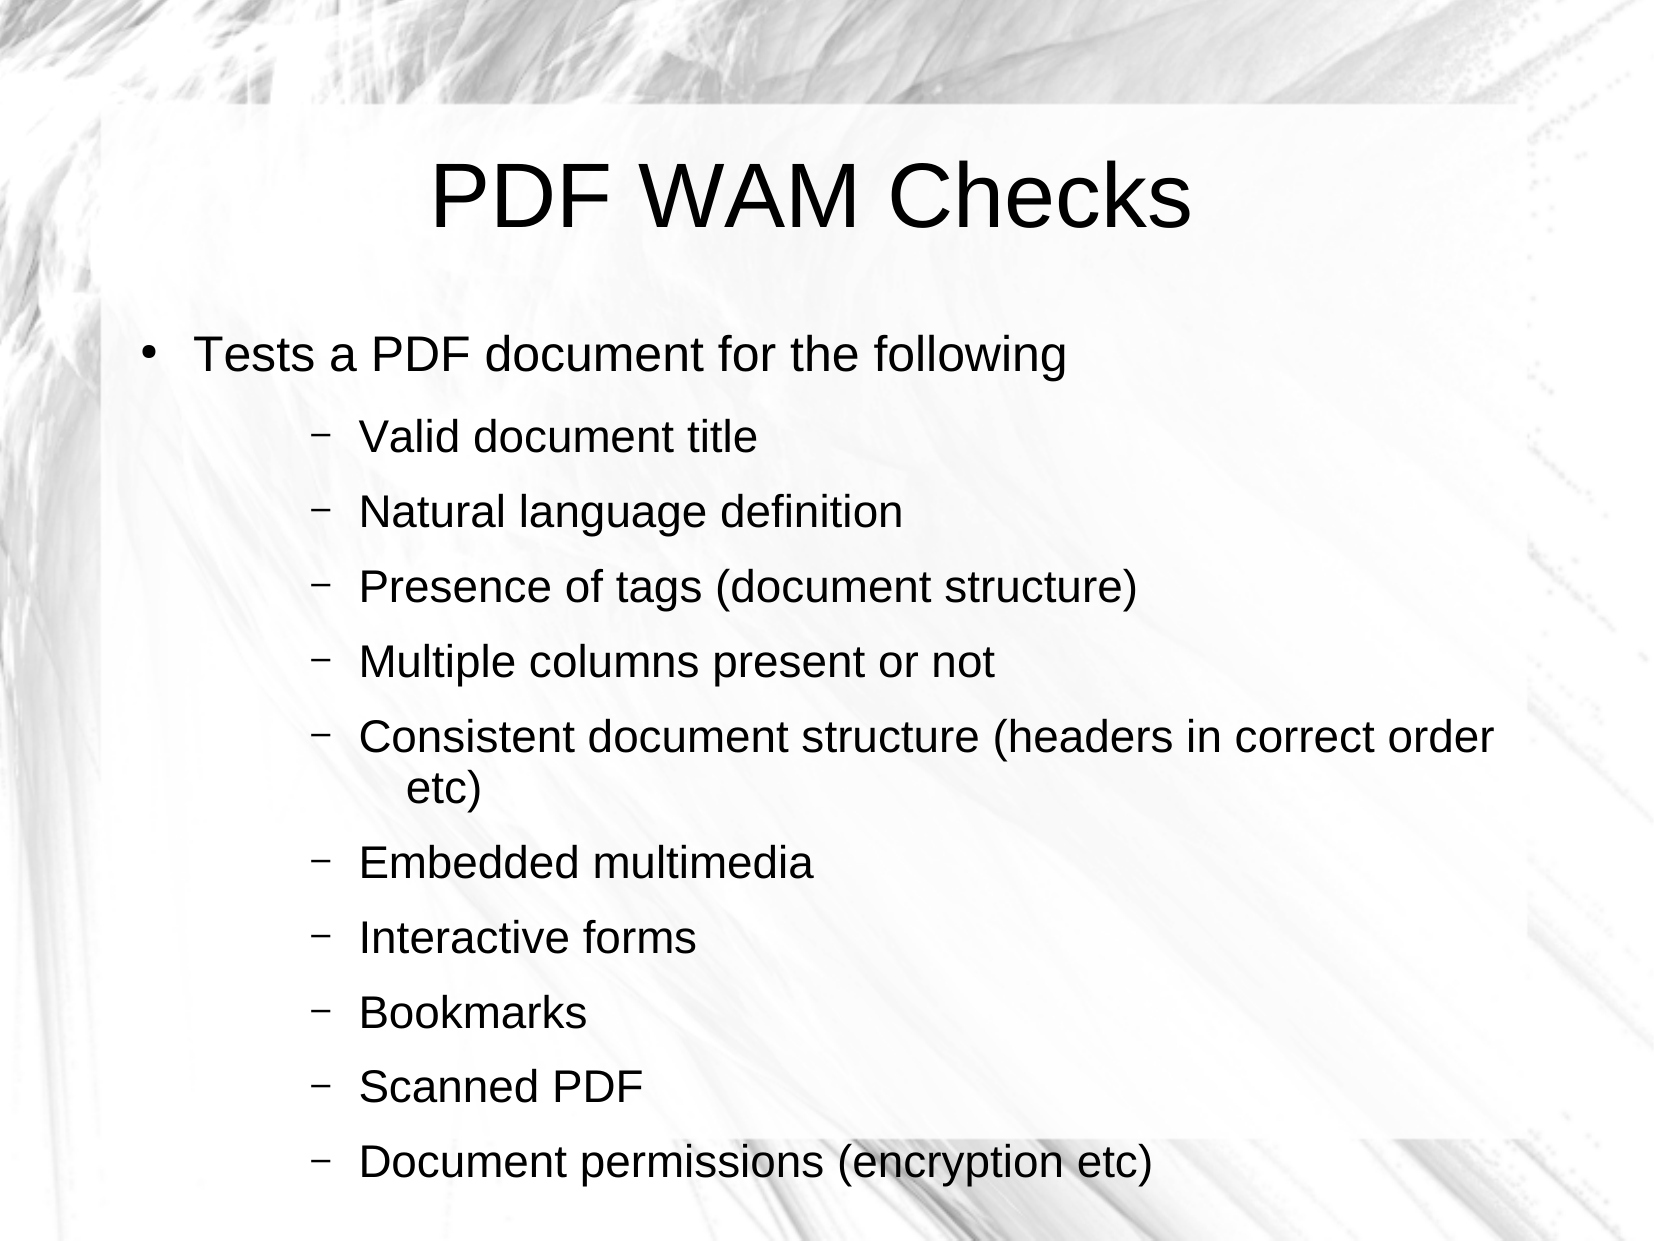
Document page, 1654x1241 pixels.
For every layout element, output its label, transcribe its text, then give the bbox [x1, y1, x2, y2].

list Tests a PDF document for the following Valid document title Natural language definition Presence of tags (document structure) Multiple columns present or not Consistent document structure (headers in correct order etc) Embedded multimedia Interactive forms Bookmarks Scanned PDF Document permissions (encryption etc) [122, 325, 1576, 1188]
picture [0, 0, 1654, 1241]
title PDF WAM Checks [118, 119, 1506, 273]
